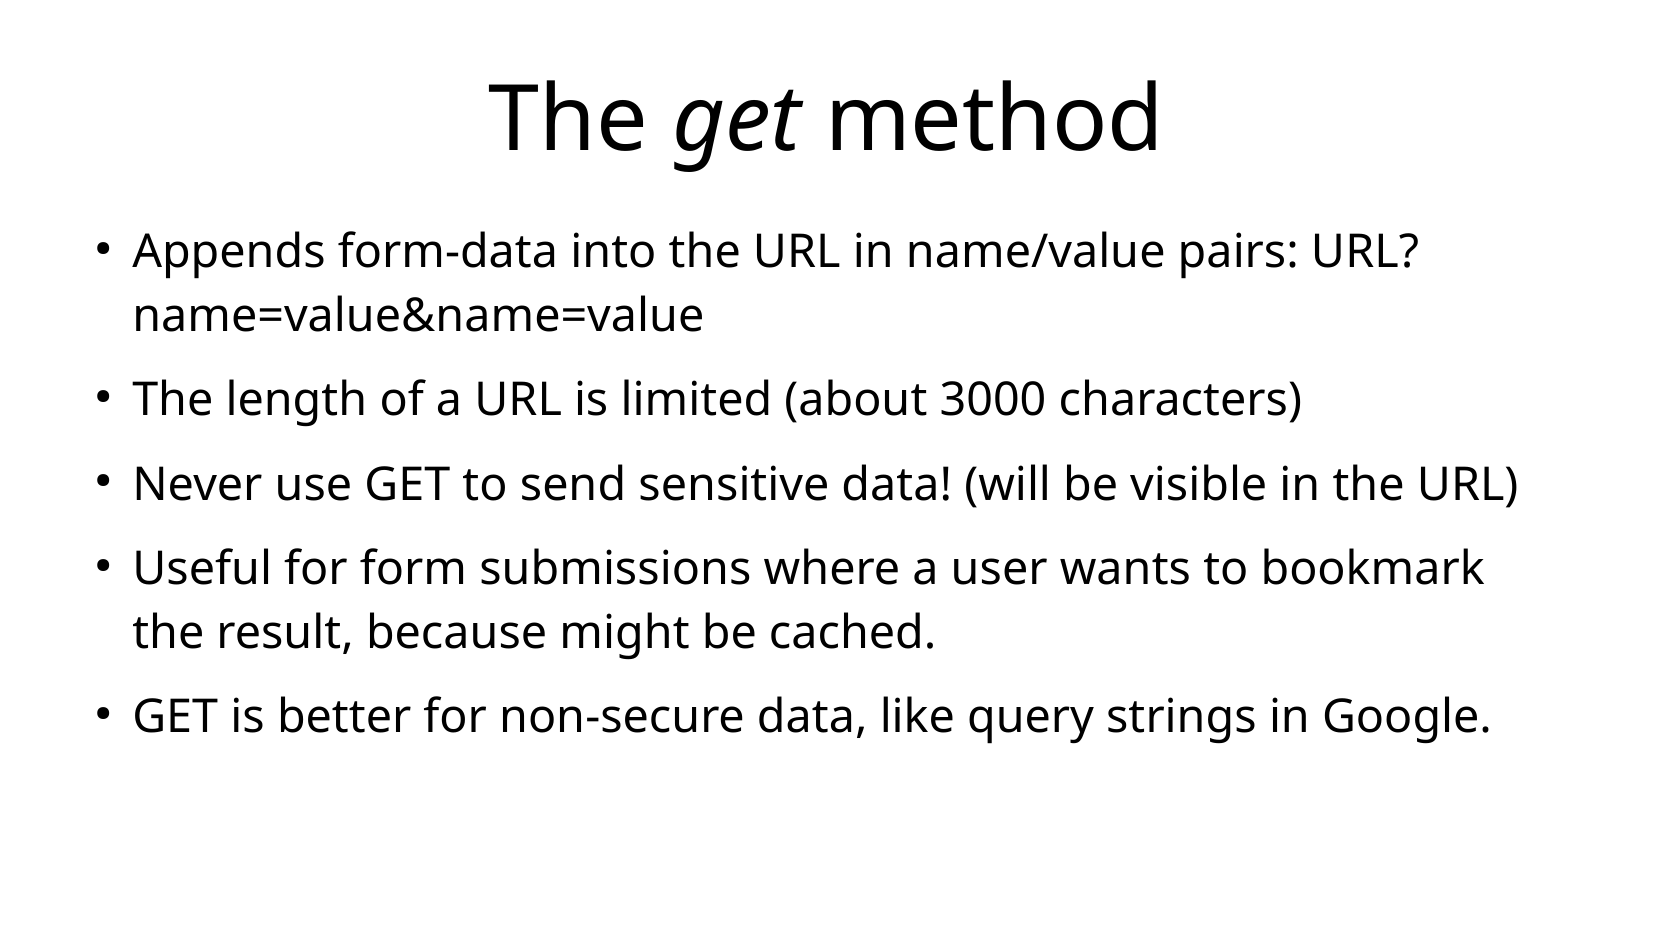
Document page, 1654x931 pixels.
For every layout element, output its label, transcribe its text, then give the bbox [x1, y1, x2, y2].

title The get method [82, 37, 1571, 193]
list Appends form-data into the URL in name/value pairs: URL?name=value&name=value The length of a URL is limited (about 3000 characters) Never use GET to send sensitive data! (will be visible in the URL) Useful for form submissions where a user wants to bookmark the result, because might be cached. GET is better for non-secure data, like query strings in Google. [82, 217, 1571, 758]
